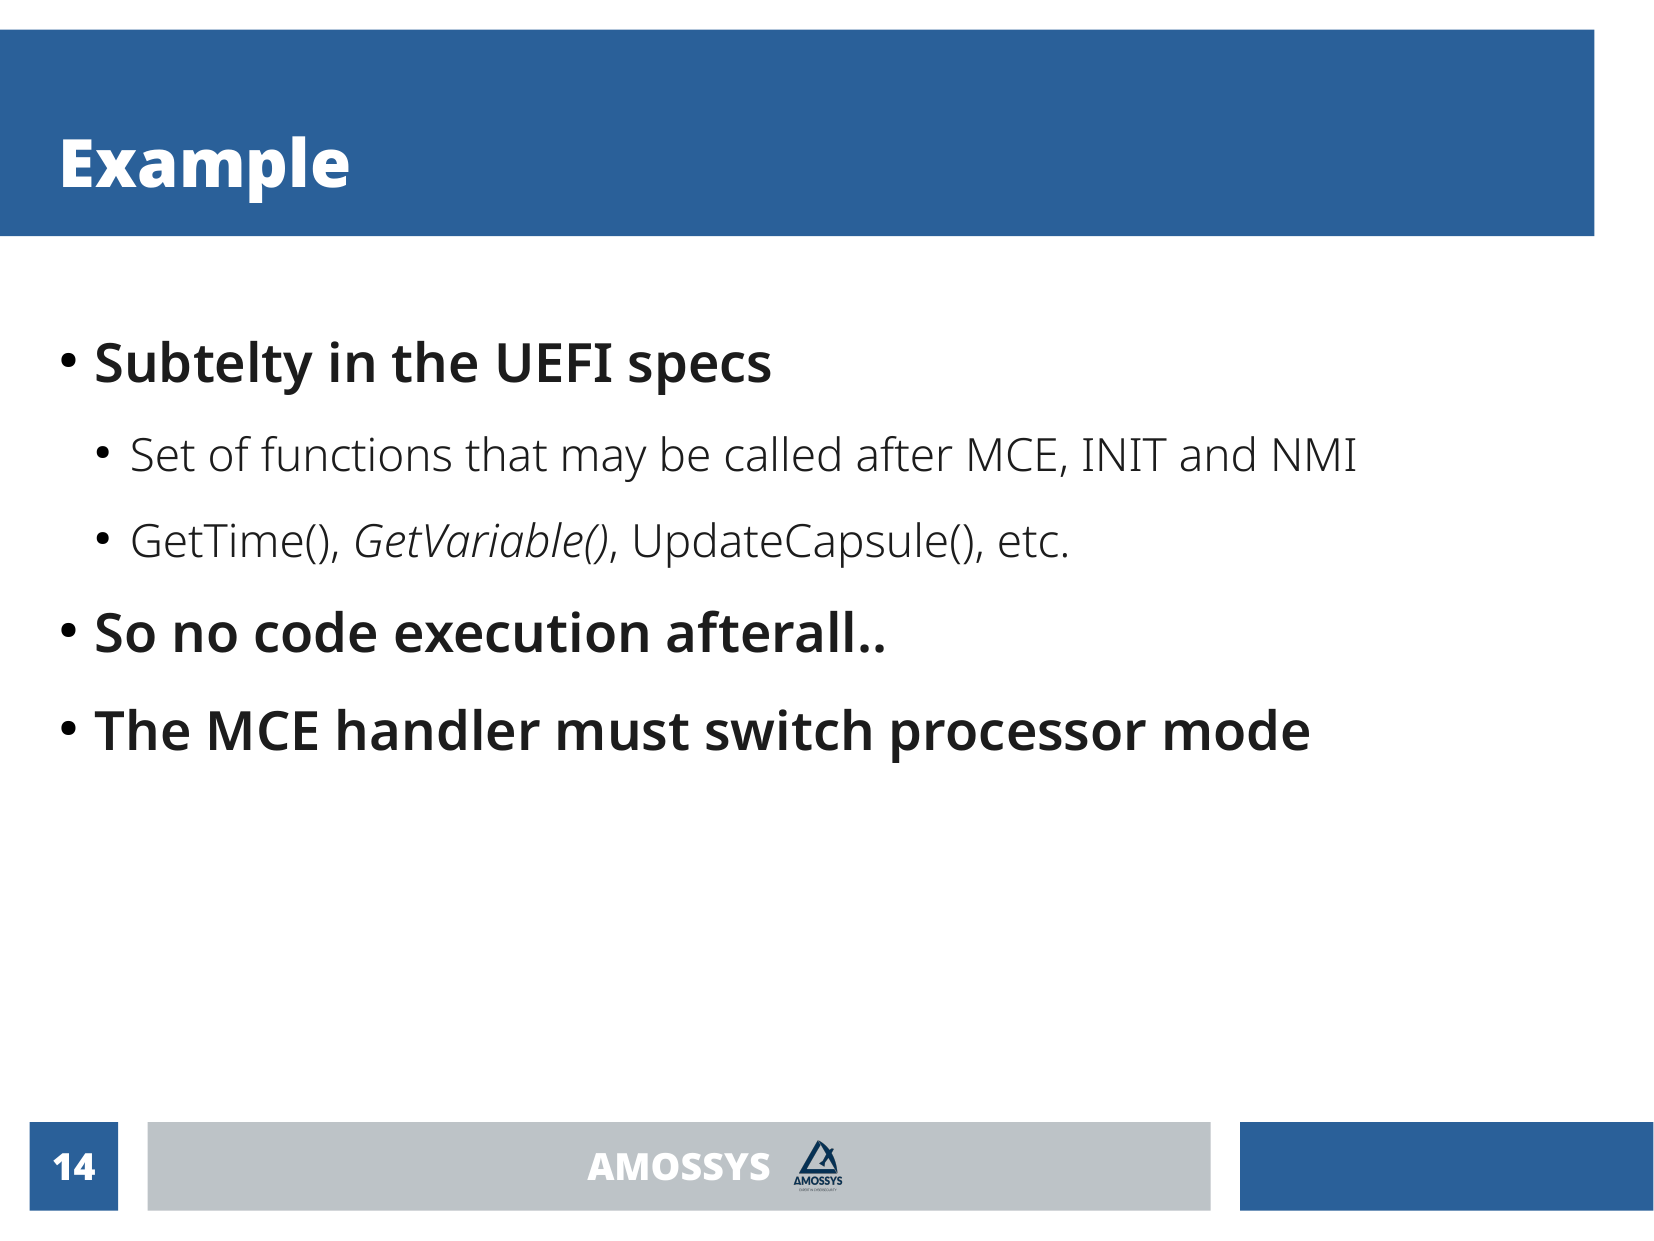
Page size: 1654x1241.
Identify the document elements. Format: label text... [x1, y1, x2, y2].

title Example [59, 59, 1595, 207]
list Subtelty in the UEFI specs Set of functions that may be called after MCE, INIT and NMI GetTime(), GetVariable(), UpdateCapsule(), etc. So no code execution afterall.. The MCE handler must switch processor mode [59, 324, 1565, 1093]
picture [791, 1139, 845, 1193]
